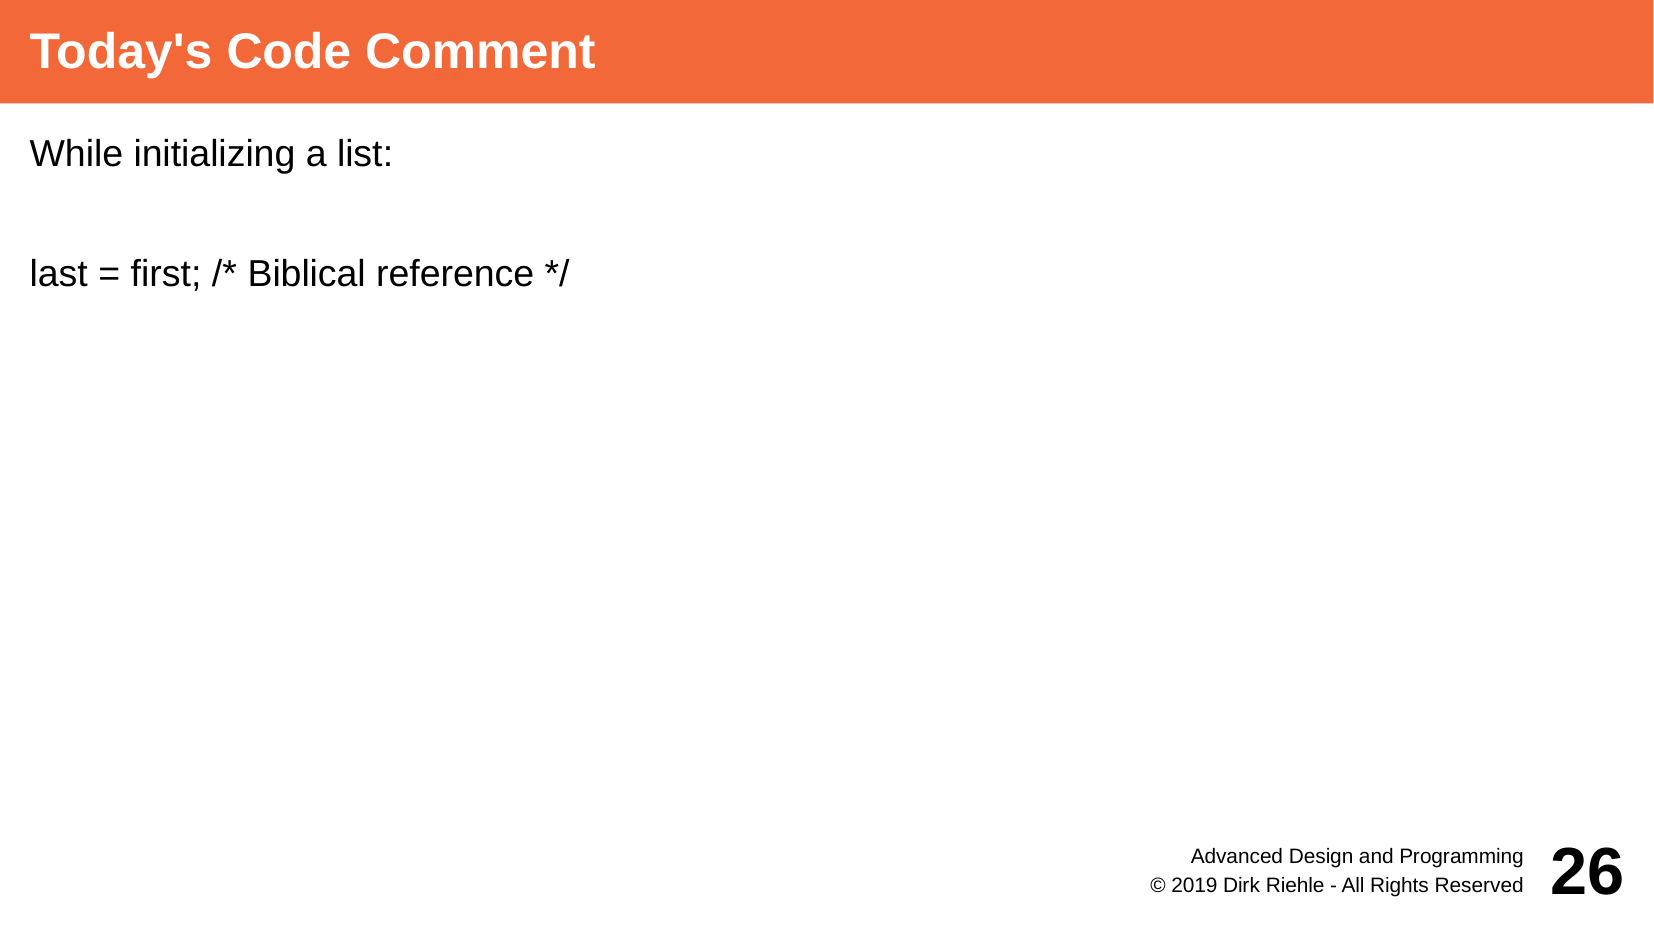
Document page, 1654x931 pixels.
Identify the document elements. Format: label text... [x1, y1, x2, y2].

title Today's Code Comment [0, 0, 1654, 104]
list While initializing a list: last = first; /* Biblical reference */ [29, 132, 1625, 813]
